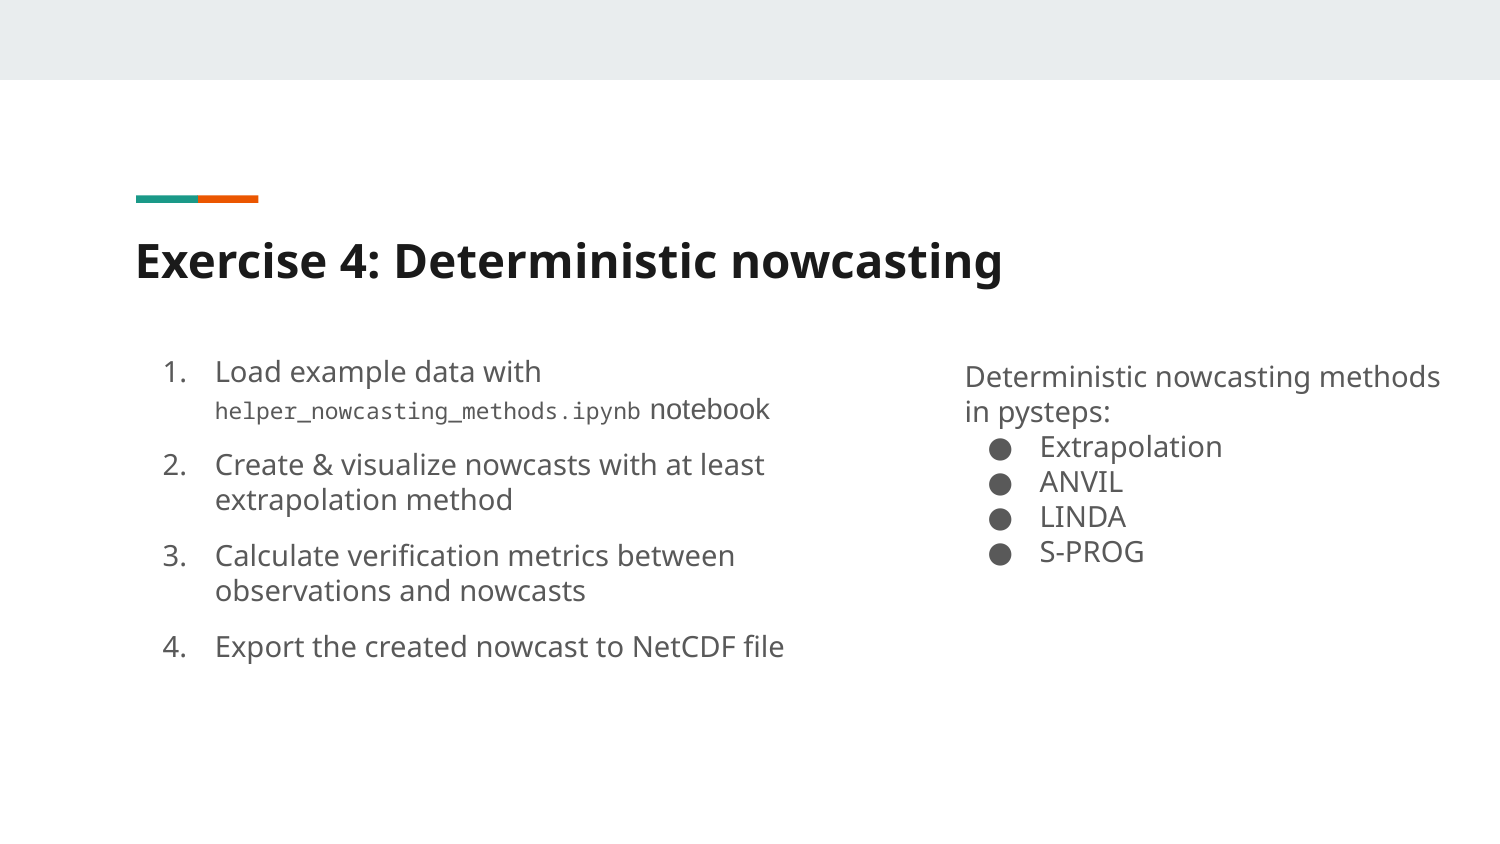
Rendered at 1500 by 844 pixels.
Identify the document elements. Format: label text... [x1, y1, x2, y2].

text_box Load example data with helper_nowcasting_methods.ipynb notebook Create & visualize nowcasts with at least extrapolation method Calculate verification metrics between observations and nowcasts Export the created nowcast to NetCDF file [124, 338, 879, 734]
text_box Deterministic nowcasting methods in pysteps: Extrapolation ANVIL LINDA S-PROG [949, 343, 1463, 619]
title Exercise 4: Deterministic nowcasting [119, 216, 1381, 305]
